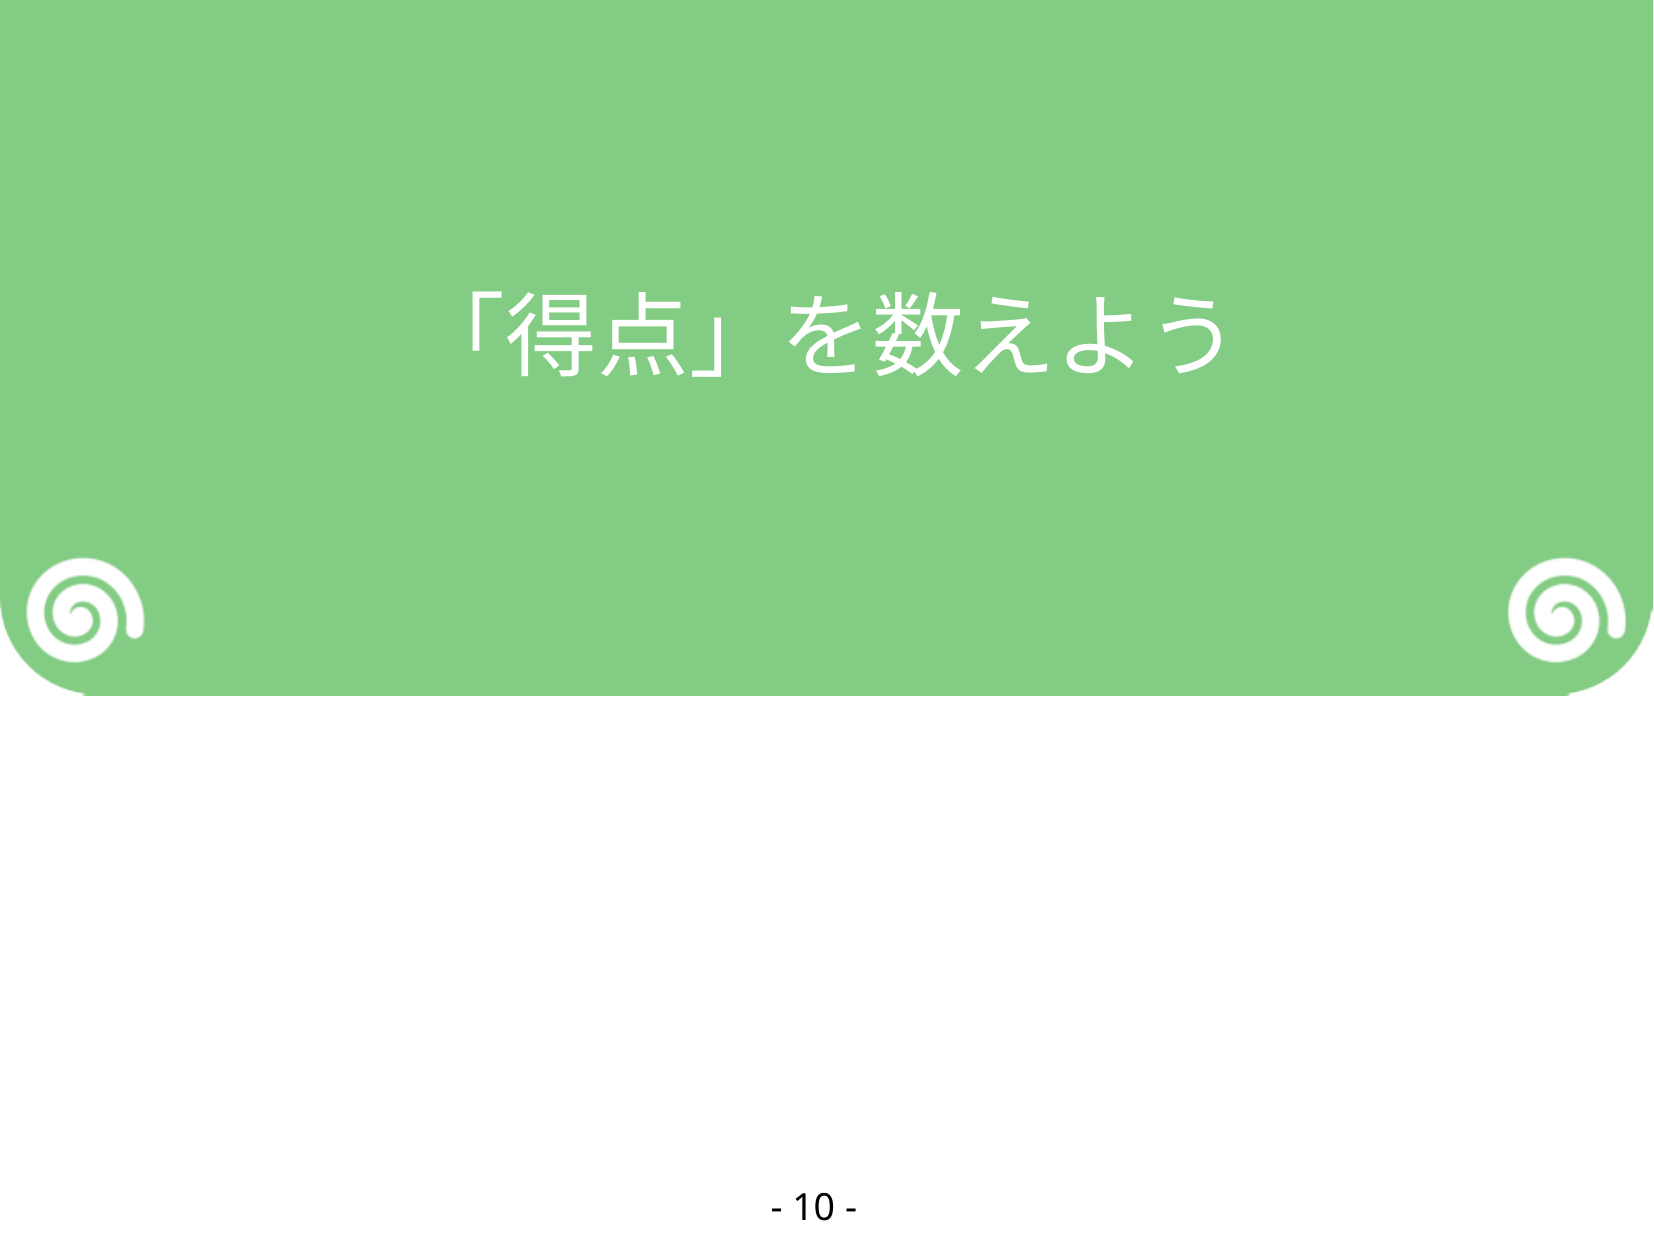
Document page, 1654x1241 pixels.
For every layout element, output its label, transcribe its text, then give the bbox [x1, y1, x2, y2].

picture [0, 0, 1654, 696]
title 「得点」を数えよう [82, 226, 1571, 434]
text_box - 10 - [755, 1173, 898, 1241]
